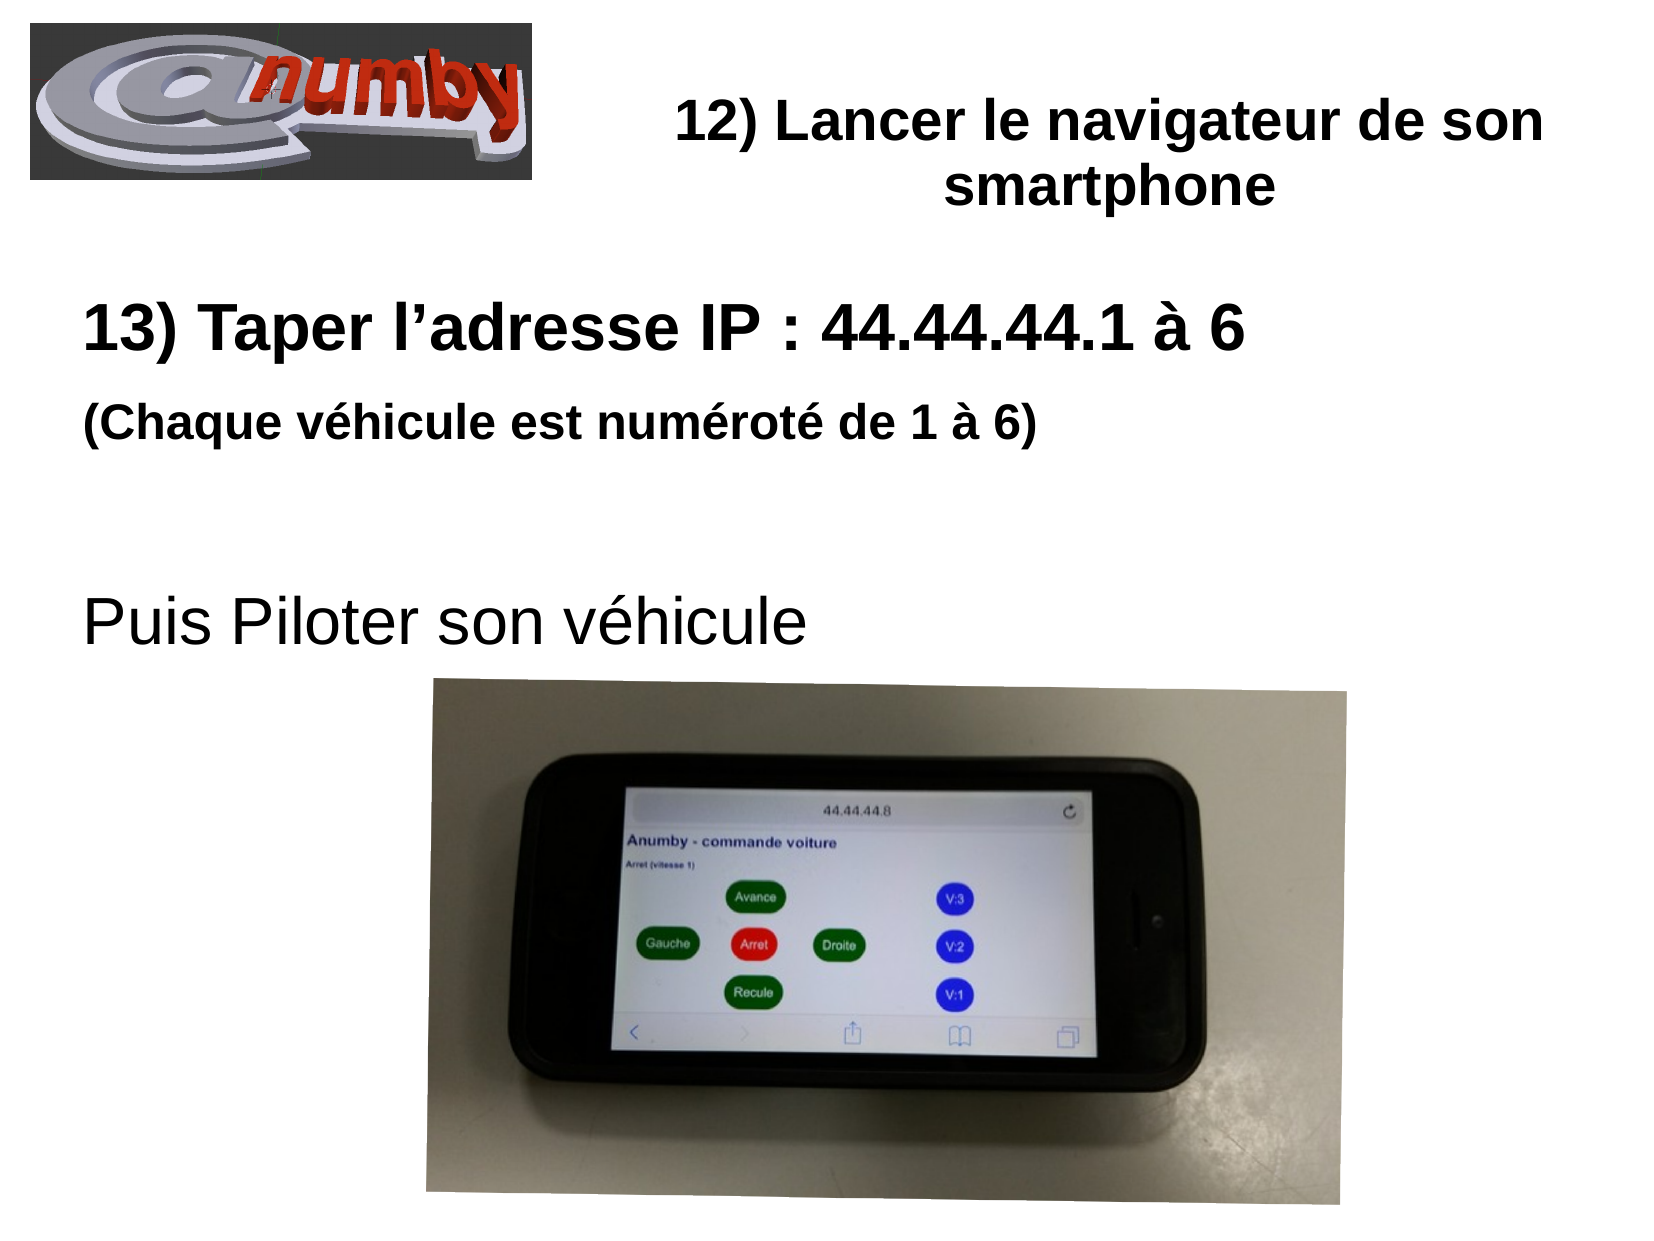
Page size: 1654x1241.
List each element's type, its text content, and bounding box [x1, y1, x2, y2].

title 12) Lancer le navigateur de son smartphone [649, 49, 1571, 257]
picture [425, 677, 1347, 1205]
list 13) Taper l’adresse IP : 44.44.44.1 à 6 (Chaque véhicule est numéroté de 1 à 6) Puis Piloter son véhicule [82, 290, 1571, 1010]
picture [30, 23, 532, 180]
